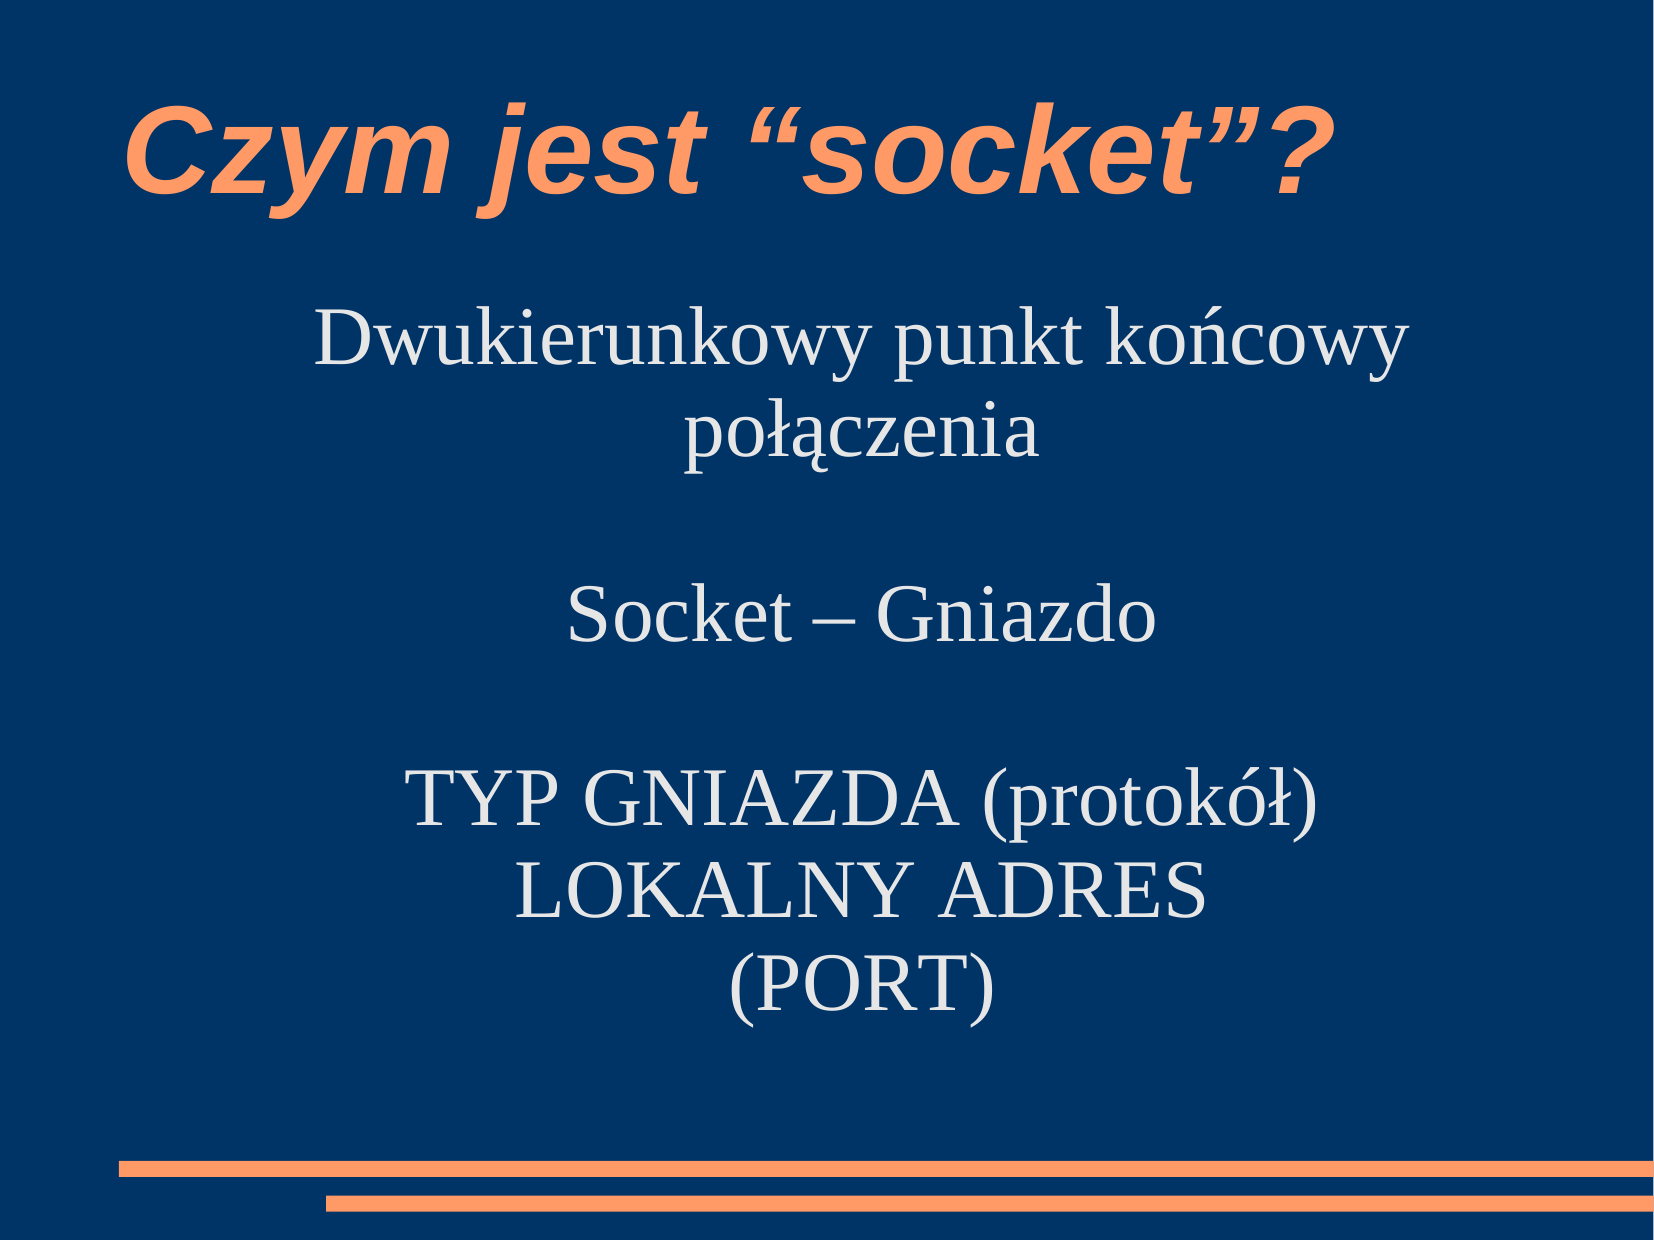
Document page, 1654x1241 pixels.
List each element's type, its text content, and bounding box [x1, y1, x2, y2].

list Dwukierunkowy punkt końcowy połączenia Socket – Gniazdo TYP GNIAZDA (protokół) LOKALNY ADRES (PORT) [82, 290, 1571, 1109]
title Czym jest “socket”? [121, 46, 1534, 254]
